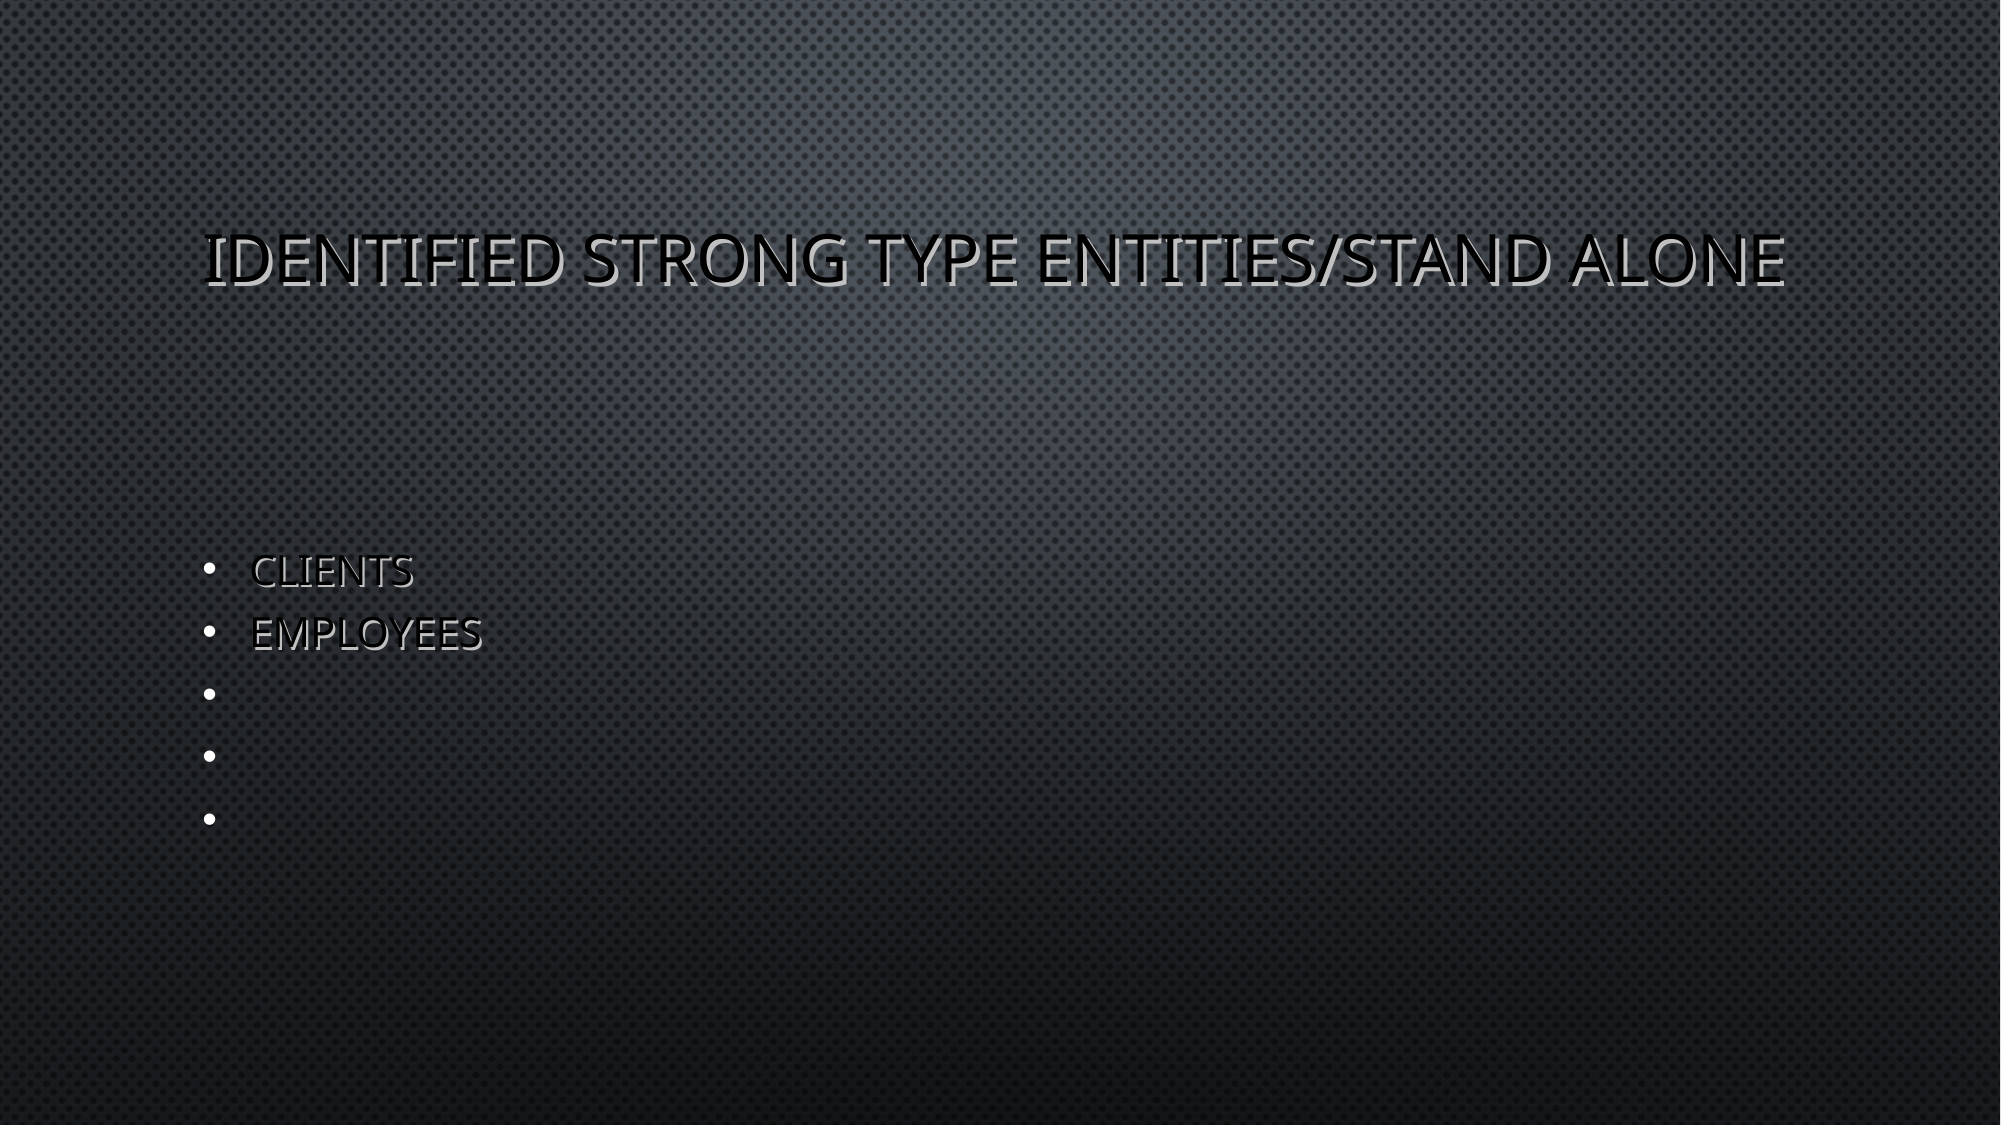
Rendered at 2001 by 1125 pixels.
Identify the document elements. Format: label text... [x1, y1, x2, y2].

title Identified STRONG TYPE Entities/Stand Alone [187, 99, 1813, 413]
list CLIENTS EMPLOYEES [187, 437, 1813, 950]
